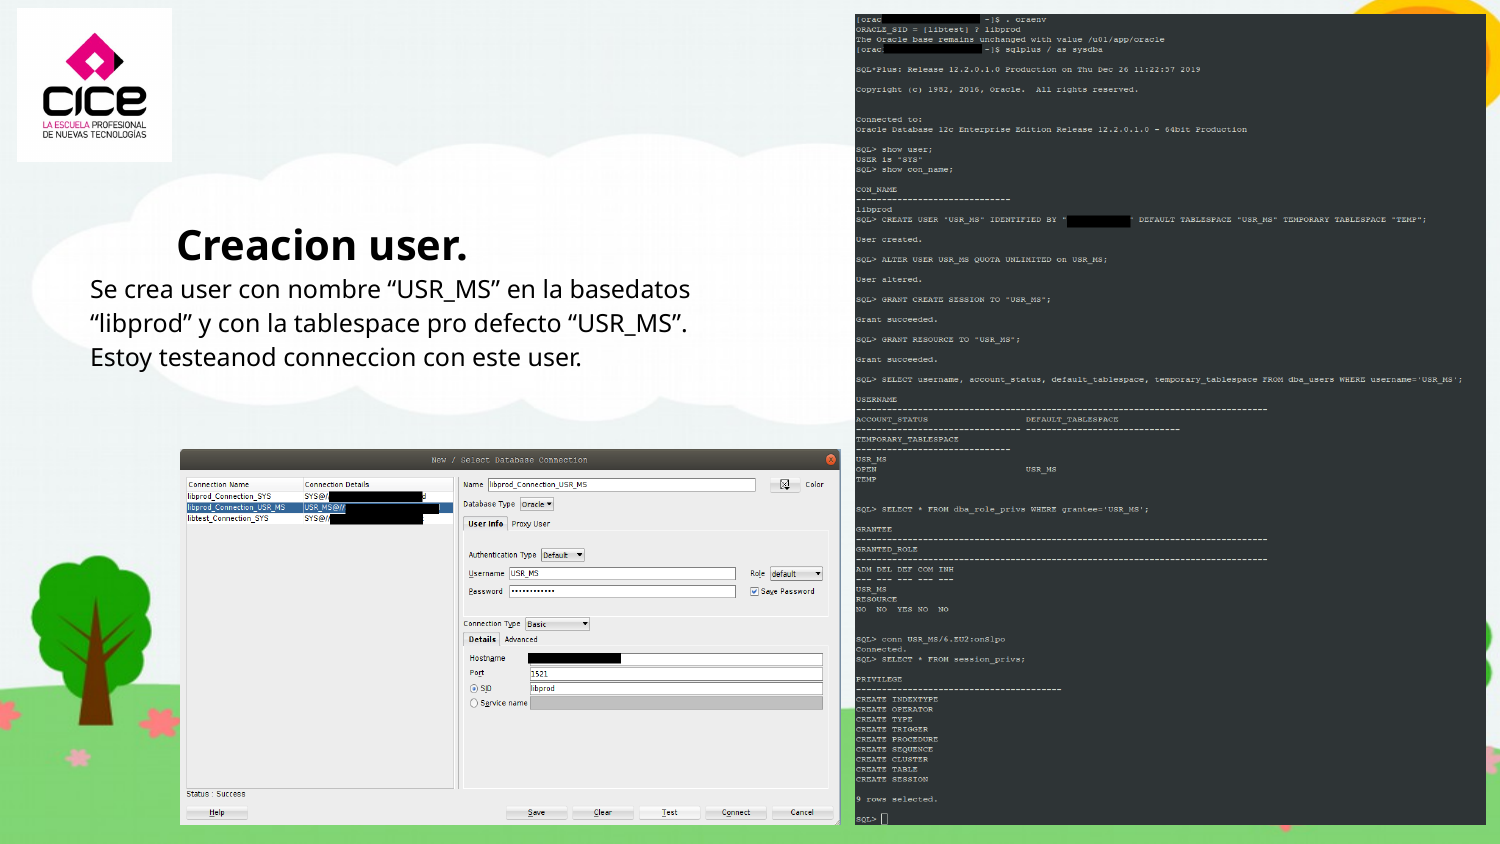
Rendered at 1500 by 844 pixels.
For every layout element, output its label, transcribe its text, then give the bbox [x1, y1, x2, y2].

title Creacion user. Se crea user con nombre “USR_MS” en la basedatos “libprod” y con la tablespace pro defecto “USR_MS”. Estoy testeanod conneccion con este user. [90, 195, 723, 395]
picture [0, 0, 1500, 844]
